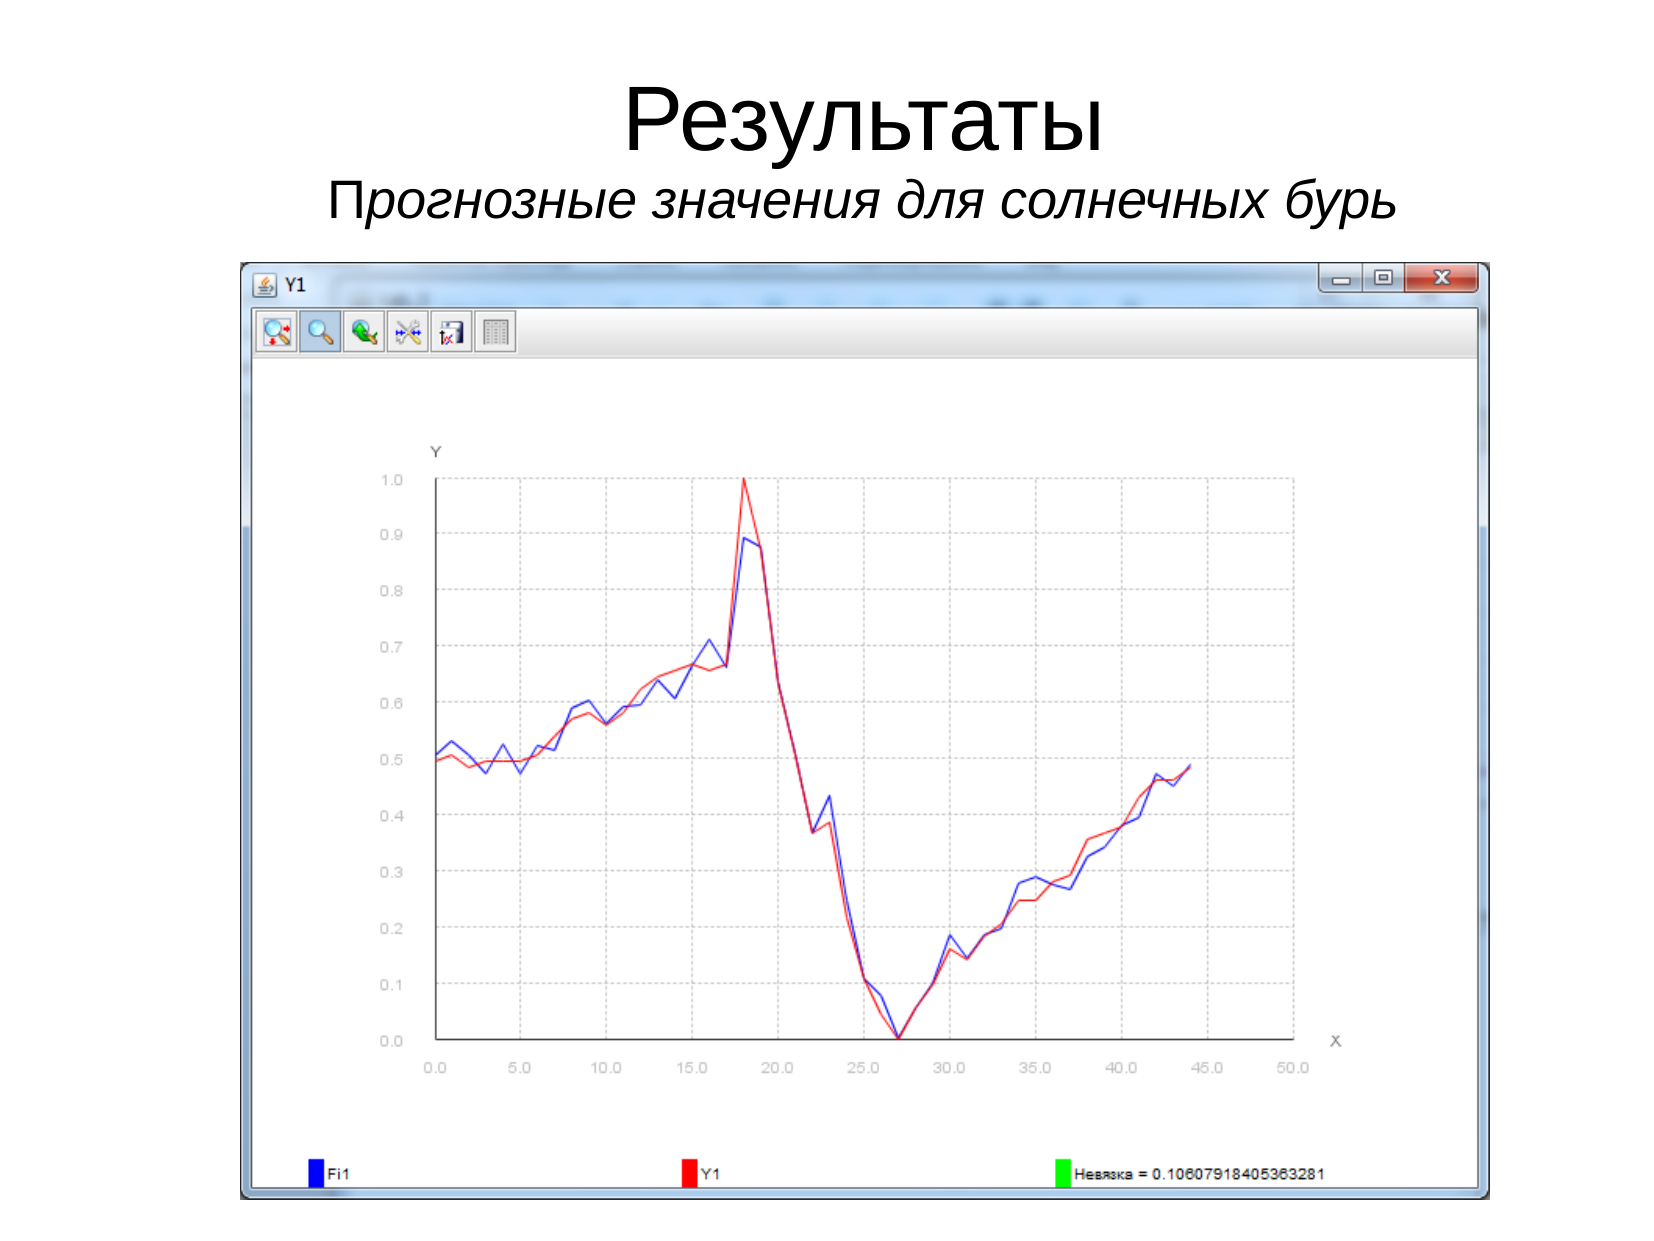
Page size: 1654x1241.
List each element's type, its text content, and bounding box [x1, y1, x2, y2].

picture [240, 262, 1490, 1201]
title Результаты Прогнозные значения для солнечных бурь [120, 45, 1609, 253]
